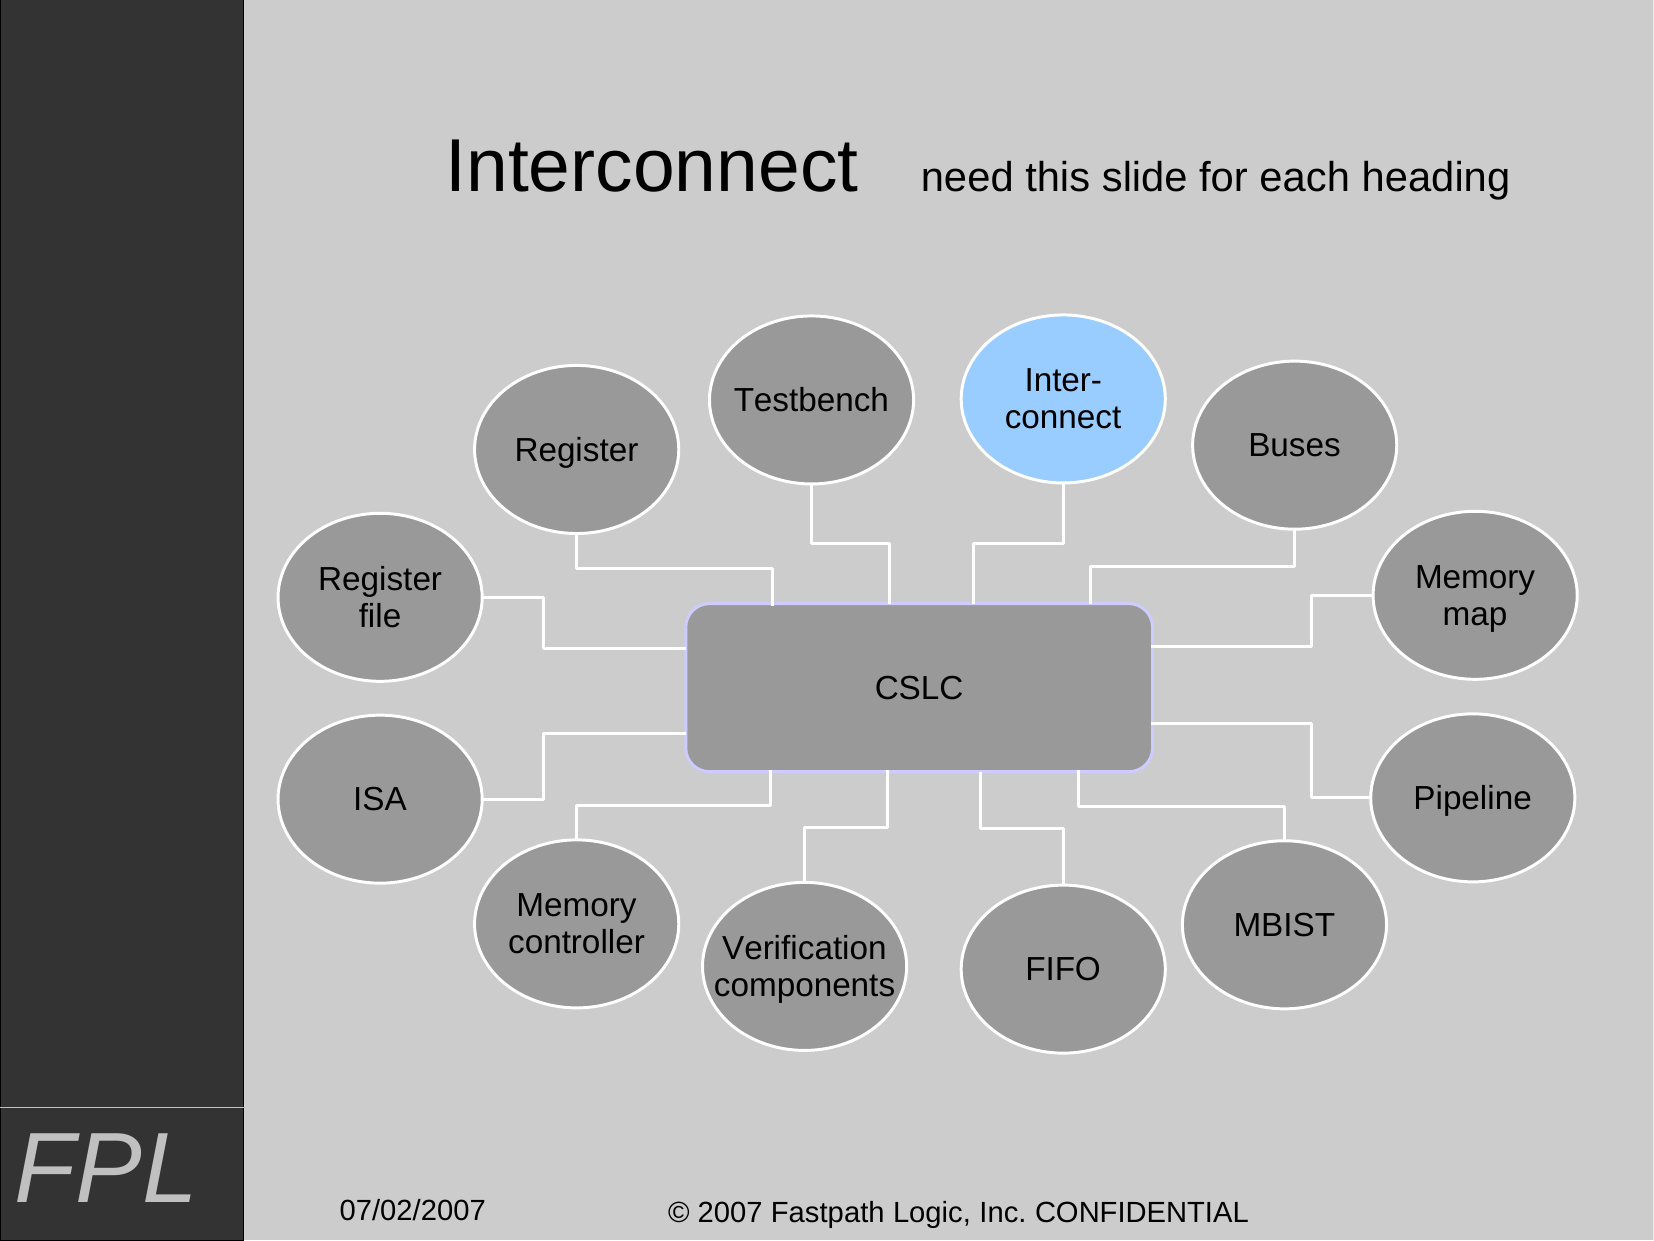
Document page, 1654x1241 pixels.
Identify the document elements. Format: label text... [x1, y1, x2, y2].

title Interconnect need this slide for each heading [427, 57, 1530, 274]
text_box Inter- connect [961, 314, 1166, 483]
text_box Memory map [1373, 511, 1578, 680]
text_box Verification components [702, 882, 907, 1051]
text_box CSLC [685, 603, 1153, 772]
text_box Memory controller [474, 839, 679, 1008]
text_box Pipeline [1370, 713, 1575, 882]
text_box FIFO [961, 885, 1166, 1054]
text_box Register [474, 365, 679, 534]
text_box MBIST [1182, 840, 1387, 1009]
text_box Buses [1192, 361, 1397, 530]
text_box Register file [278, 513, 483, 682]
text_box Testbench [709, 315, 914, 484]
text_box ISA [278, 715, 483, 884]
